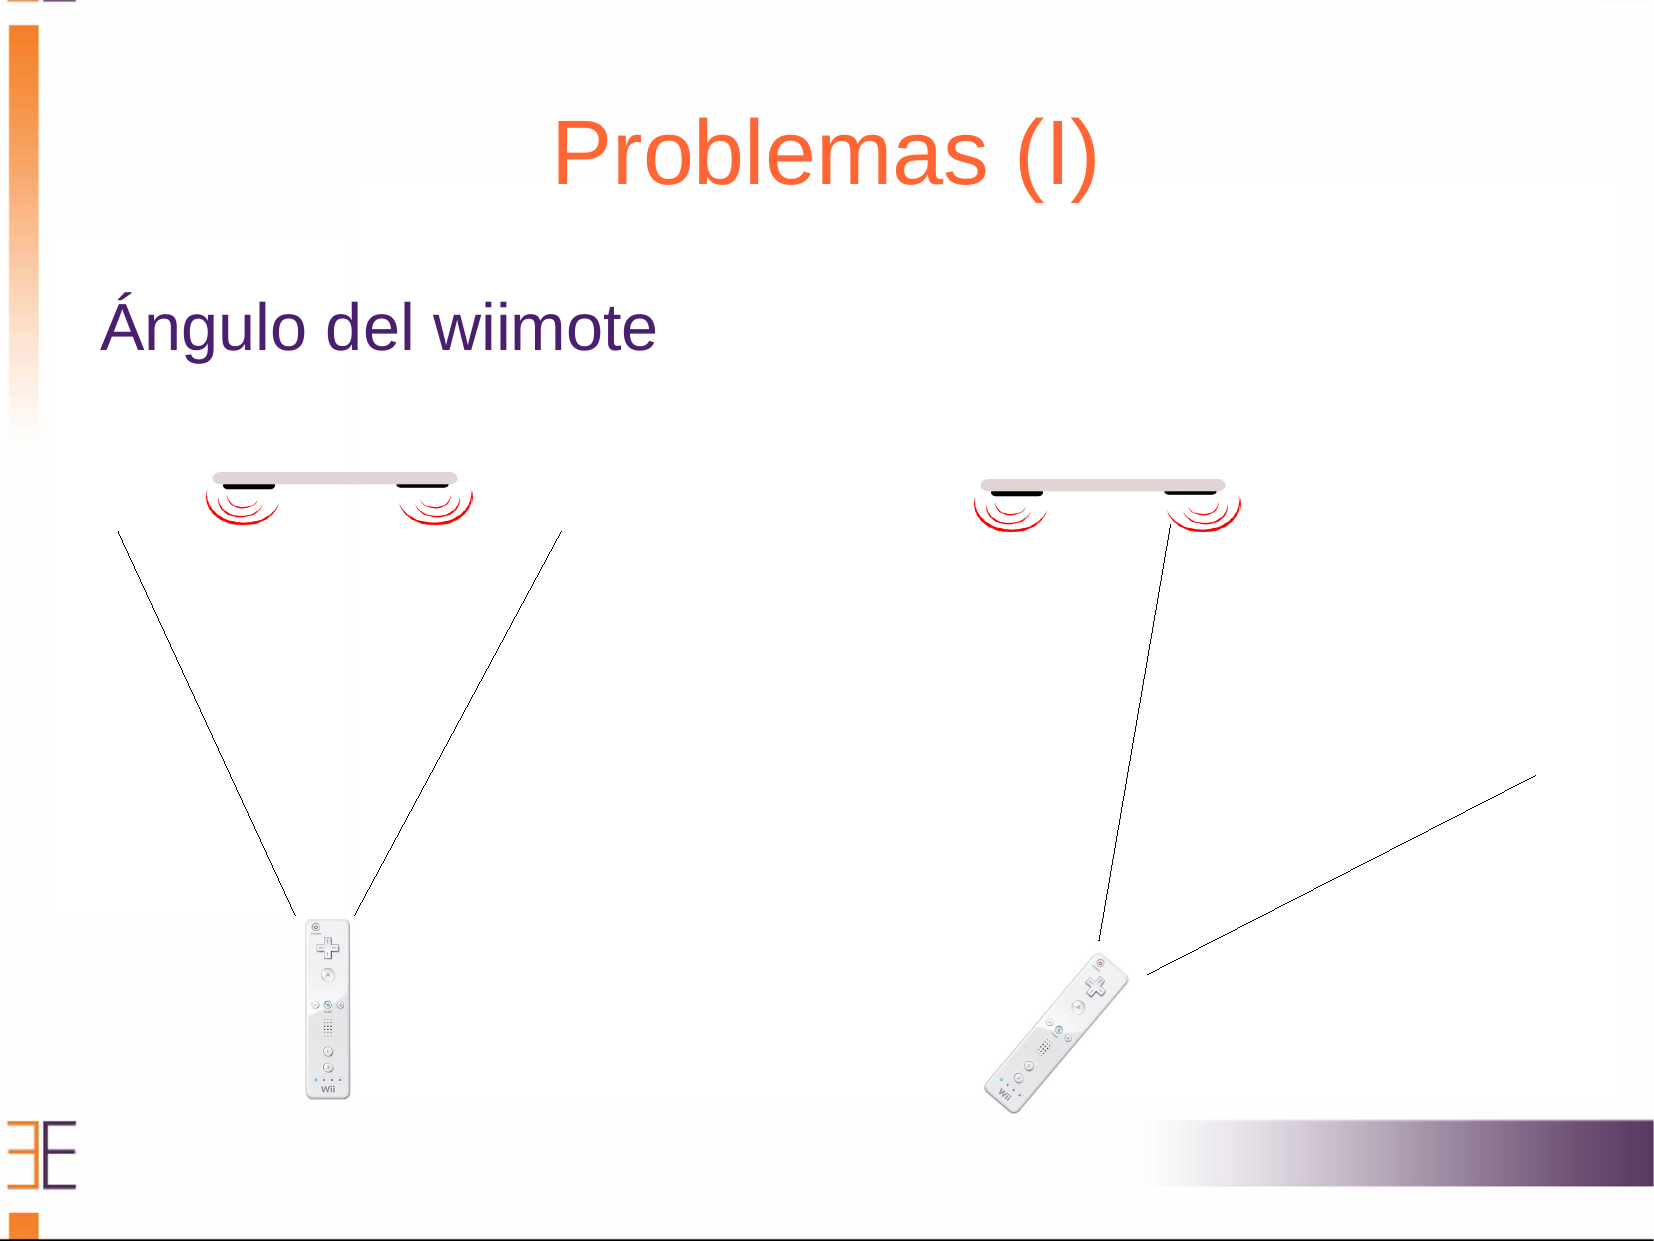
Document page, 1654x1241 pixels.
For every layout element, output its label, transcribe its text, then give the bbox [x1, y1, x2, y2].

list Ángulo del wiimote [82, 290, 1571, 1094]
title Problemas (I) [82, 49, 1571, 257]
picture [0, 0, 1654, 1241]
